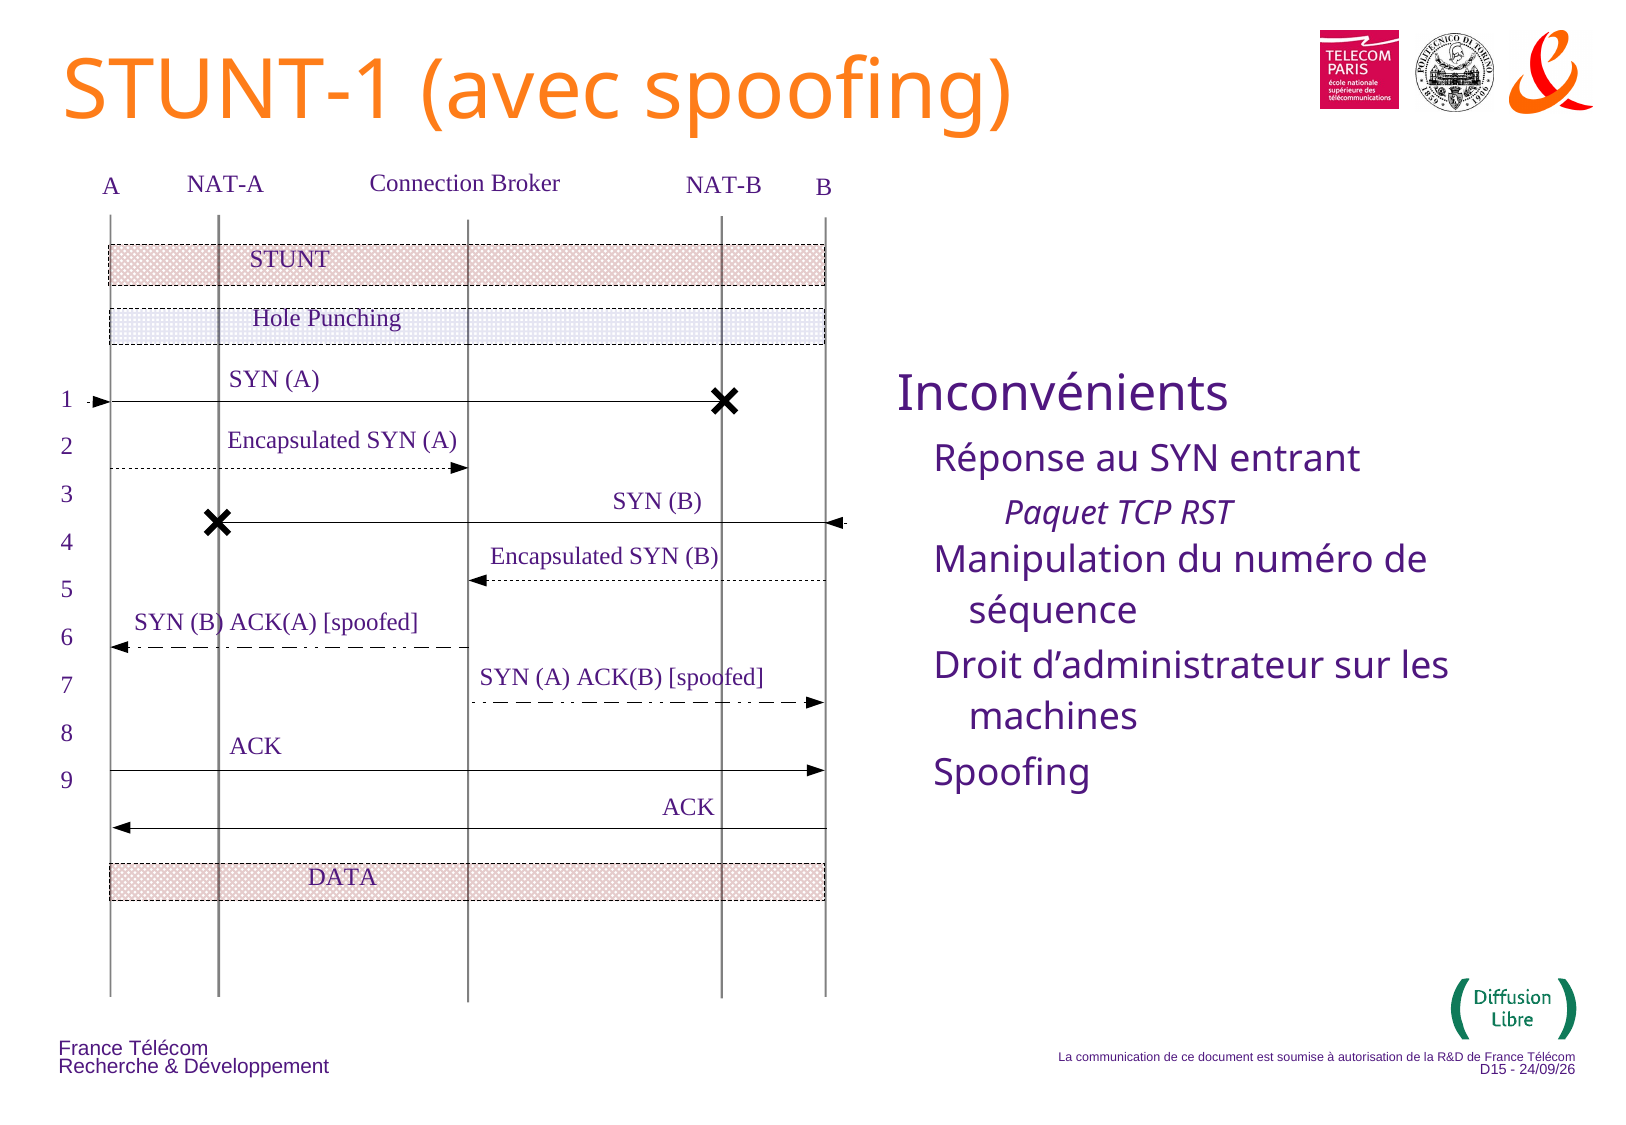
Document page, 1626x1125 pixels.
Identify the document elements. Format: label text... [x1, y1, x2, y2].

text_box SYN (A) [228, 368, 321, 401]
text_box Encapsulated SYN (B) [490, 545, 726, 581]
text_box NAT-B [685, 173, 813, 209]
text_box B [815, 176, 859, 211]
text_box 1 2 3 4 5 6 7 8 9 [60, 387, 87, 911]
title STUNT-1 (avec spoofing) [48, 37, 1409, 201]
text_box [217, 528, 221, 611]
text_box ACK [662, 796, 725, 832]
text_box SYN (B) [612, 490, 713, 526]
text_box SYN (B) ACK(A) [spoofed] [134, 611, 446, 647]
text_box Hole Punching [252, 307, 414, 342]
text_box STUNT [249, 248, 405, 283]
text_box Connection Broker [368, 172, 562, 208]
text_box Encapsulated SYN (A) [227, 429, 494, 465]
text_box [217, 647, 221, 770]
picture [1320, 30, 1399, 109]
text_box SYN (A) ACK(B) [spoofed] [479, 666, 791, 702]
text_box [109, 771, 827, 1003]
text_box ACK [229, 735, 327, 771]
text_box [217, 402, 221, 517]
picture [1509, 30, 1593, 114]
text_box DATA [252, 866, 433, 902]
list Inconvénients Réponse au SYN entrant Paquet TCP RST Manipulation du numéro de séquence Droit d’administrateur sur les machines Spoofing [845, 348, 1612, 737]
text_box [217, 771, 221, 828]
picture [1415, 33, 1494, 112]
text_box NAT-A [186, 173, 269, 209]
text_box A [102, 175, 152, 211]
text_box [108, 214, 827, 770]
